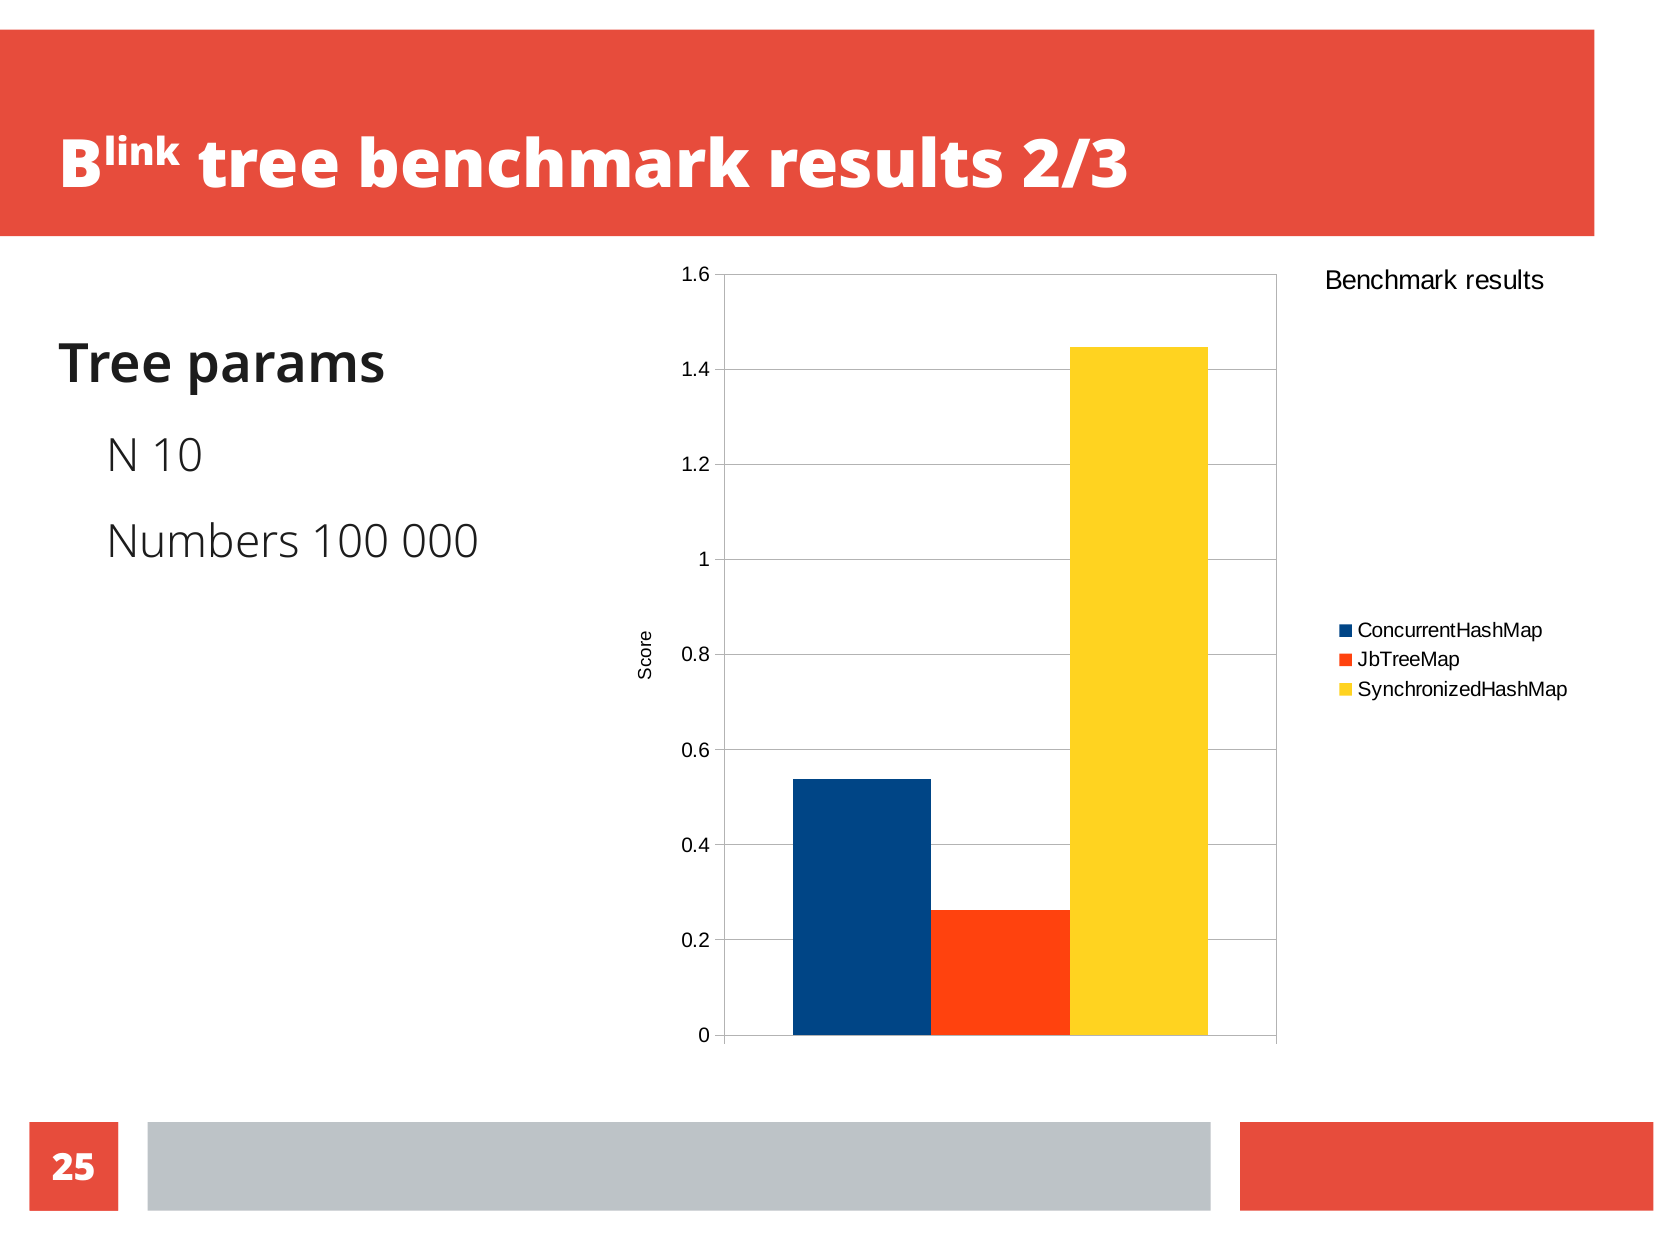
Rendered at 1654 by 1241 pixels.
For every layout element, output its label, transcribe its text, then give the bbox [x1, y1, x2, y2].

chart [590, 257, 1587, 1063]
title Blink tree benchmark results 2/3 [59, 59, 1595, 207]
list Tree params N 10 Numbers 100 000 [59, 324, 1565, 1093]
